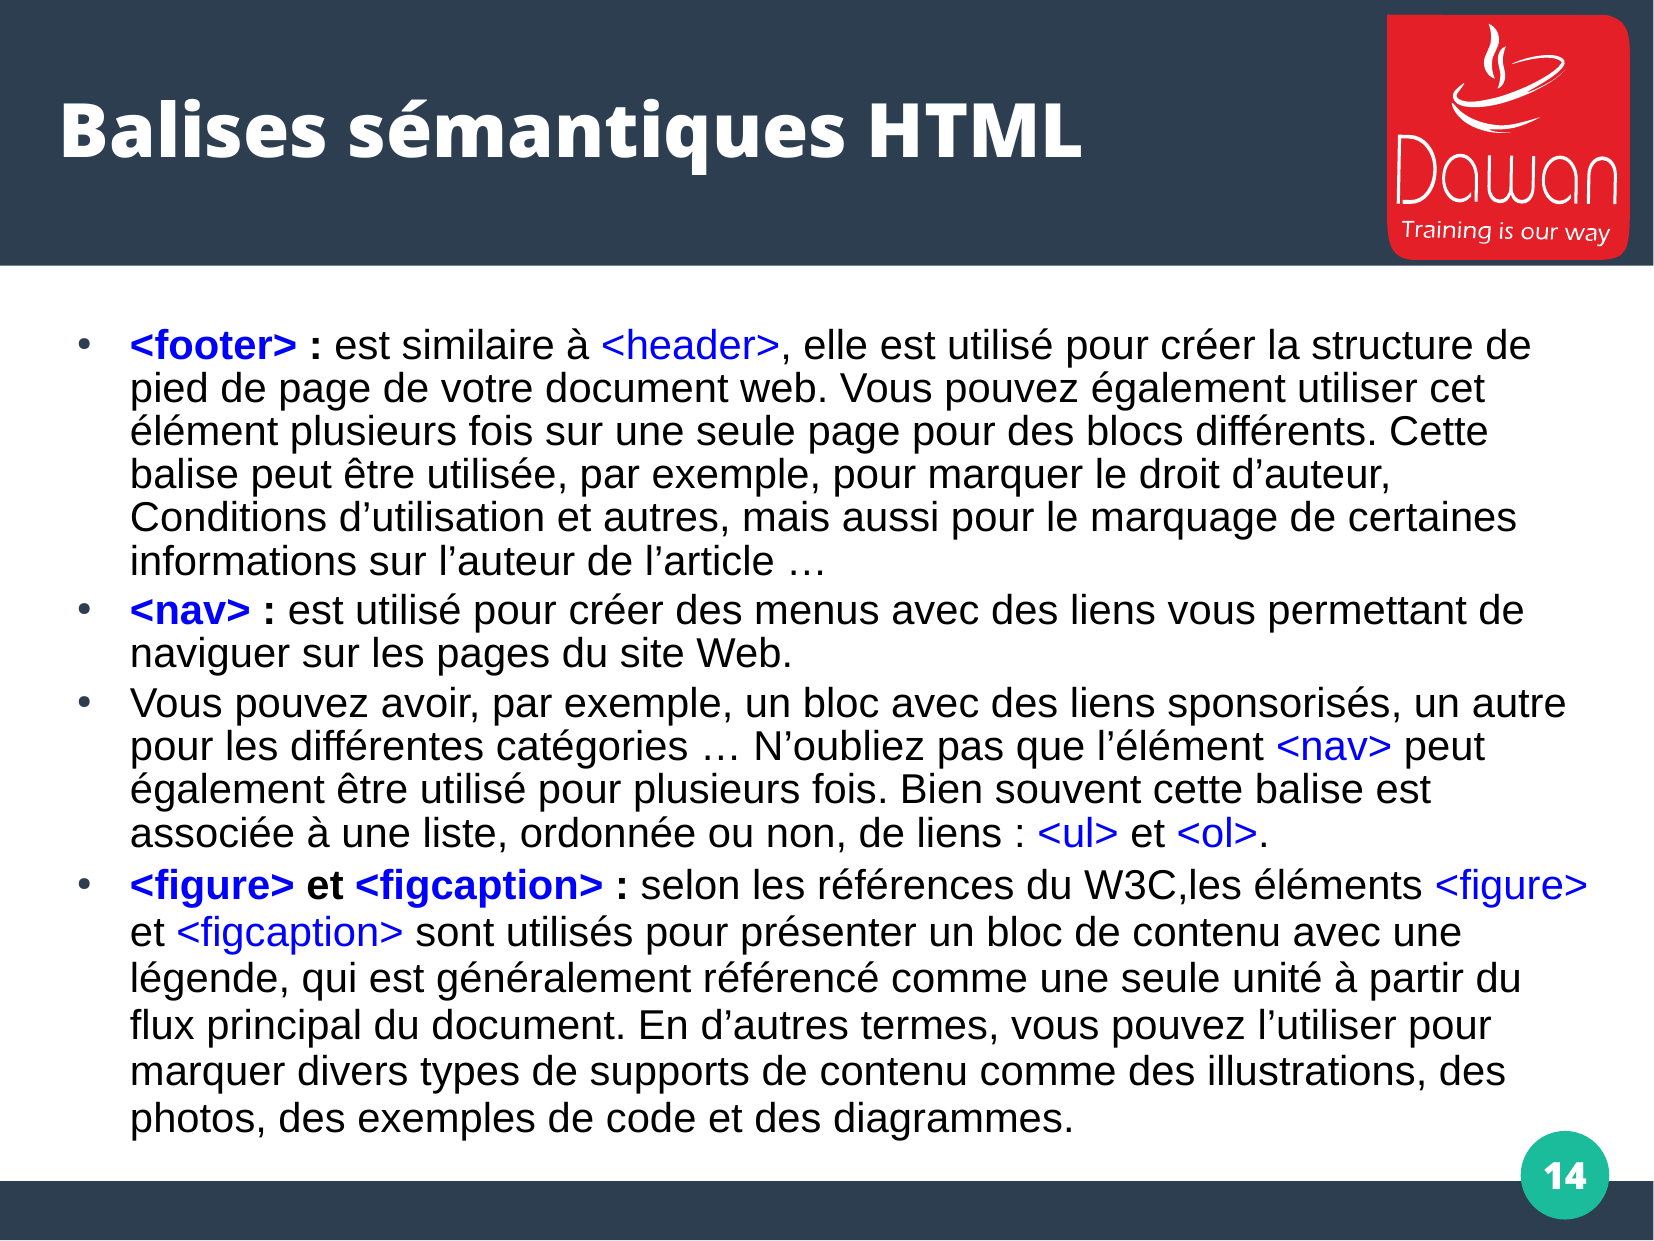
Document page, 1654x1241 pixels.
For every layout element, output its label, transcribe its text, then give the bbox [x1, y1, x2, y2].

list <footer> : est similaire à <header>, elle est utilisé pour créer la structure de pied de page de votre document web. Vous pouvez également utiliser cet élément plusieurs fois sur une seule page pour des blocs différents. Cette balise peut être utilisée, par exemple, pour marquer le droit d’auteur, Conditions d’utilisation et autres, mais aussi pour le marquage de certaines informations sur l’auteur de l’article … <nav> : est utilisé pour créer des menus avec des liens vous permettant de naviguer sur les pages du site Web. Vous pouvez avoir, par exemple, un bloc avec des liens sponsorisés, un autre pour les différentes catégories … N’oubliez pas que l’élément <nav> peut également être utilisé pour plusieurs fois. Bien souvent cette balise est associée à une liste, ordonnée ou non, de liens : <ul> et <ol>. <figure> et <figcaption> : selon les références du W3C,les éléments <figure> et <figcaption> sont utilisés pour présenter un bloc de contenu avec une légende, qui est généralement référencé comme une seule unité à partir du flux principal du document. En d’autres termes, vous pouvez l’utiliser pour marquer divers types de supports de contenu comme des illustrations, des photos, des exemples de code et des diagrammes. [59, 324, 1595, 1152]
title Balises sémantiques HTML [59, 49, 1387, 207]
picture [1387, 14, 1630, 260]
